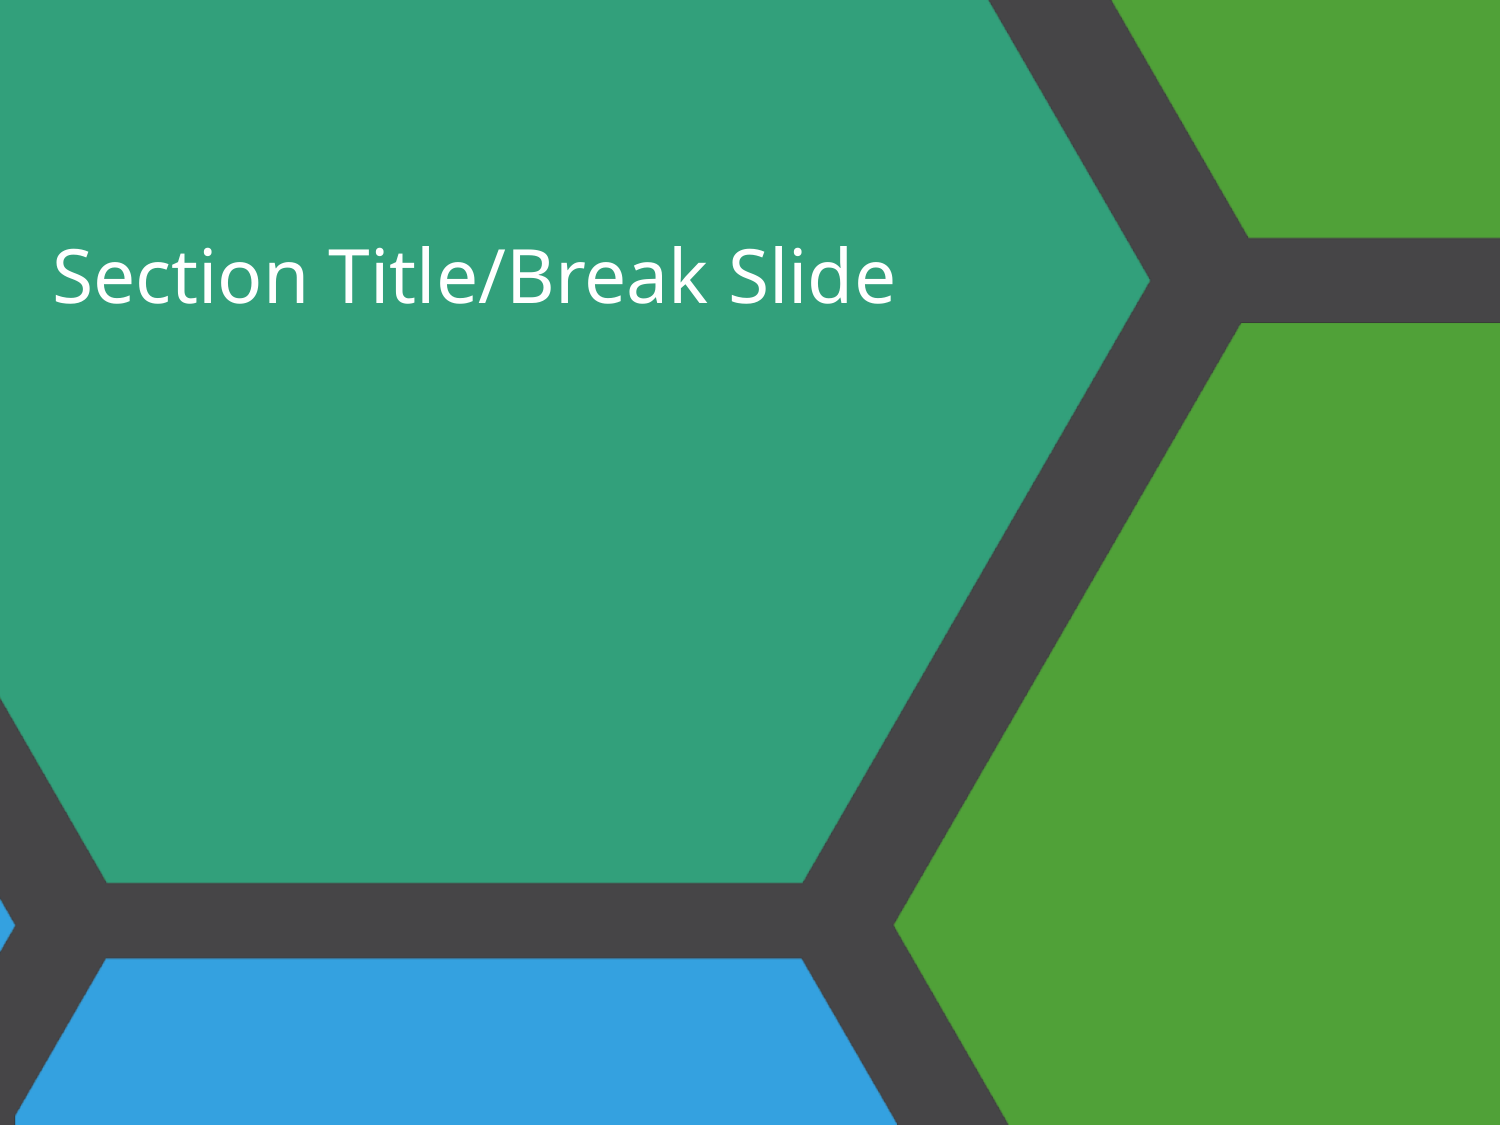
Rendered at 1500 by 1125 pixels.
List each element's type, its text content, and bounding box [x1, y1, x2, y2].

picture [0, 0, 1500, 1125]
title Section Title/Break Slide [52, 147, 1099, 401]
